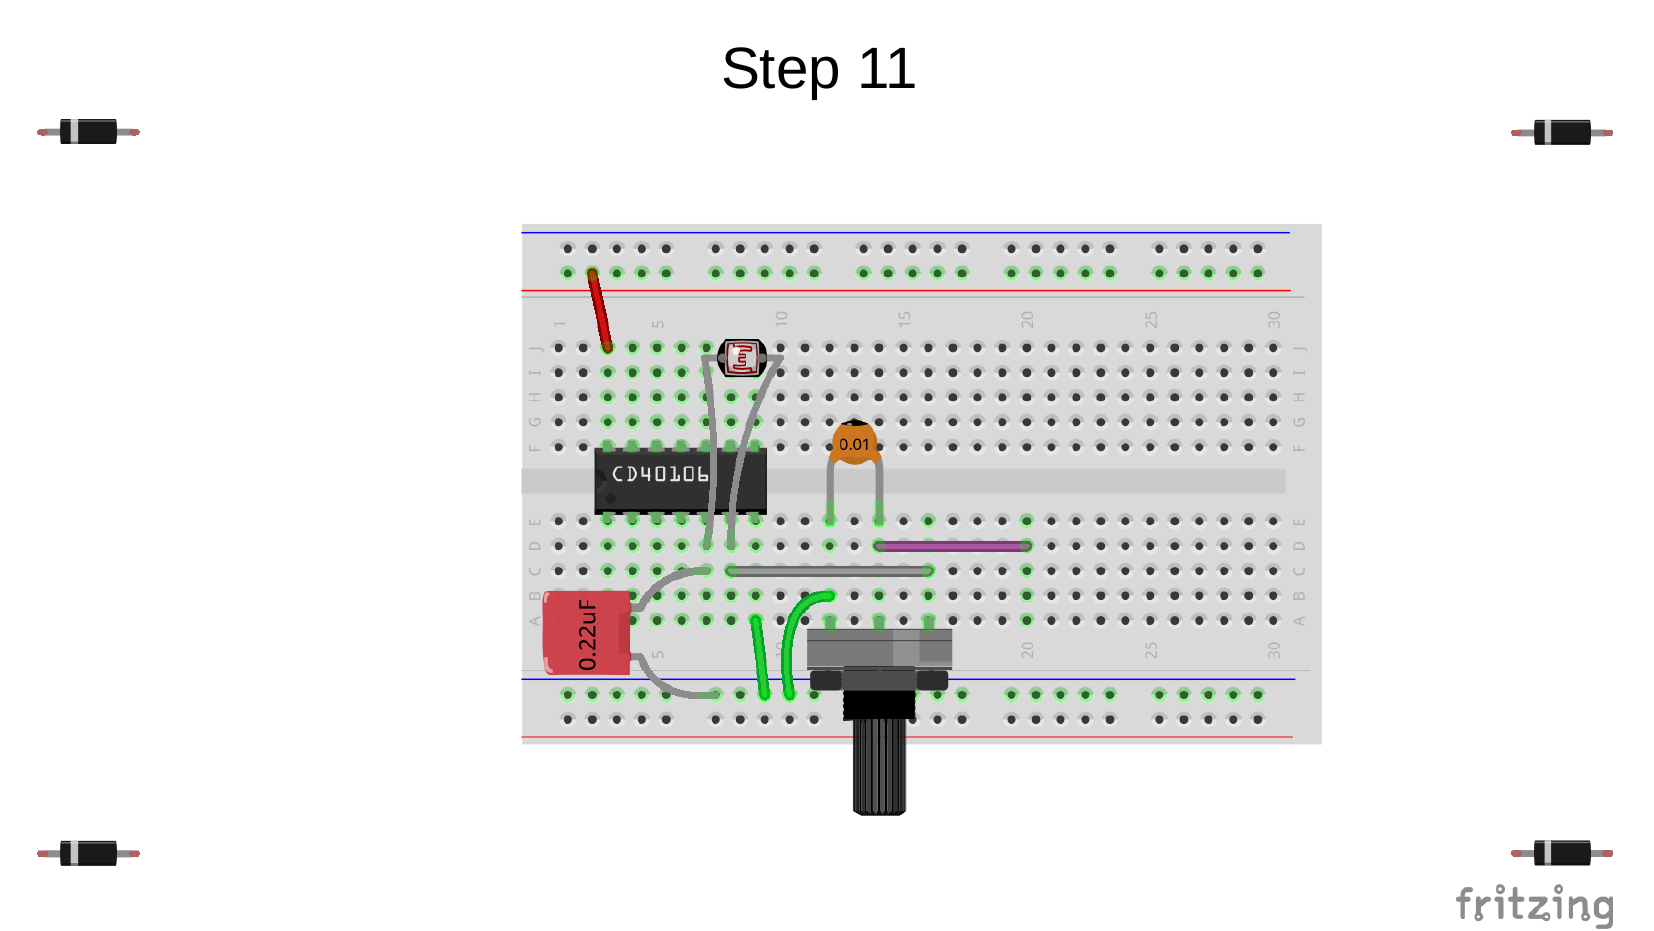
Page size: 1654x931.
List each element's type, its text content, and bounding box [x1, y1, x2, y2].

title Step 11 [79, 31, 1561, 104]
picture [37, 119, 1613, 929]
